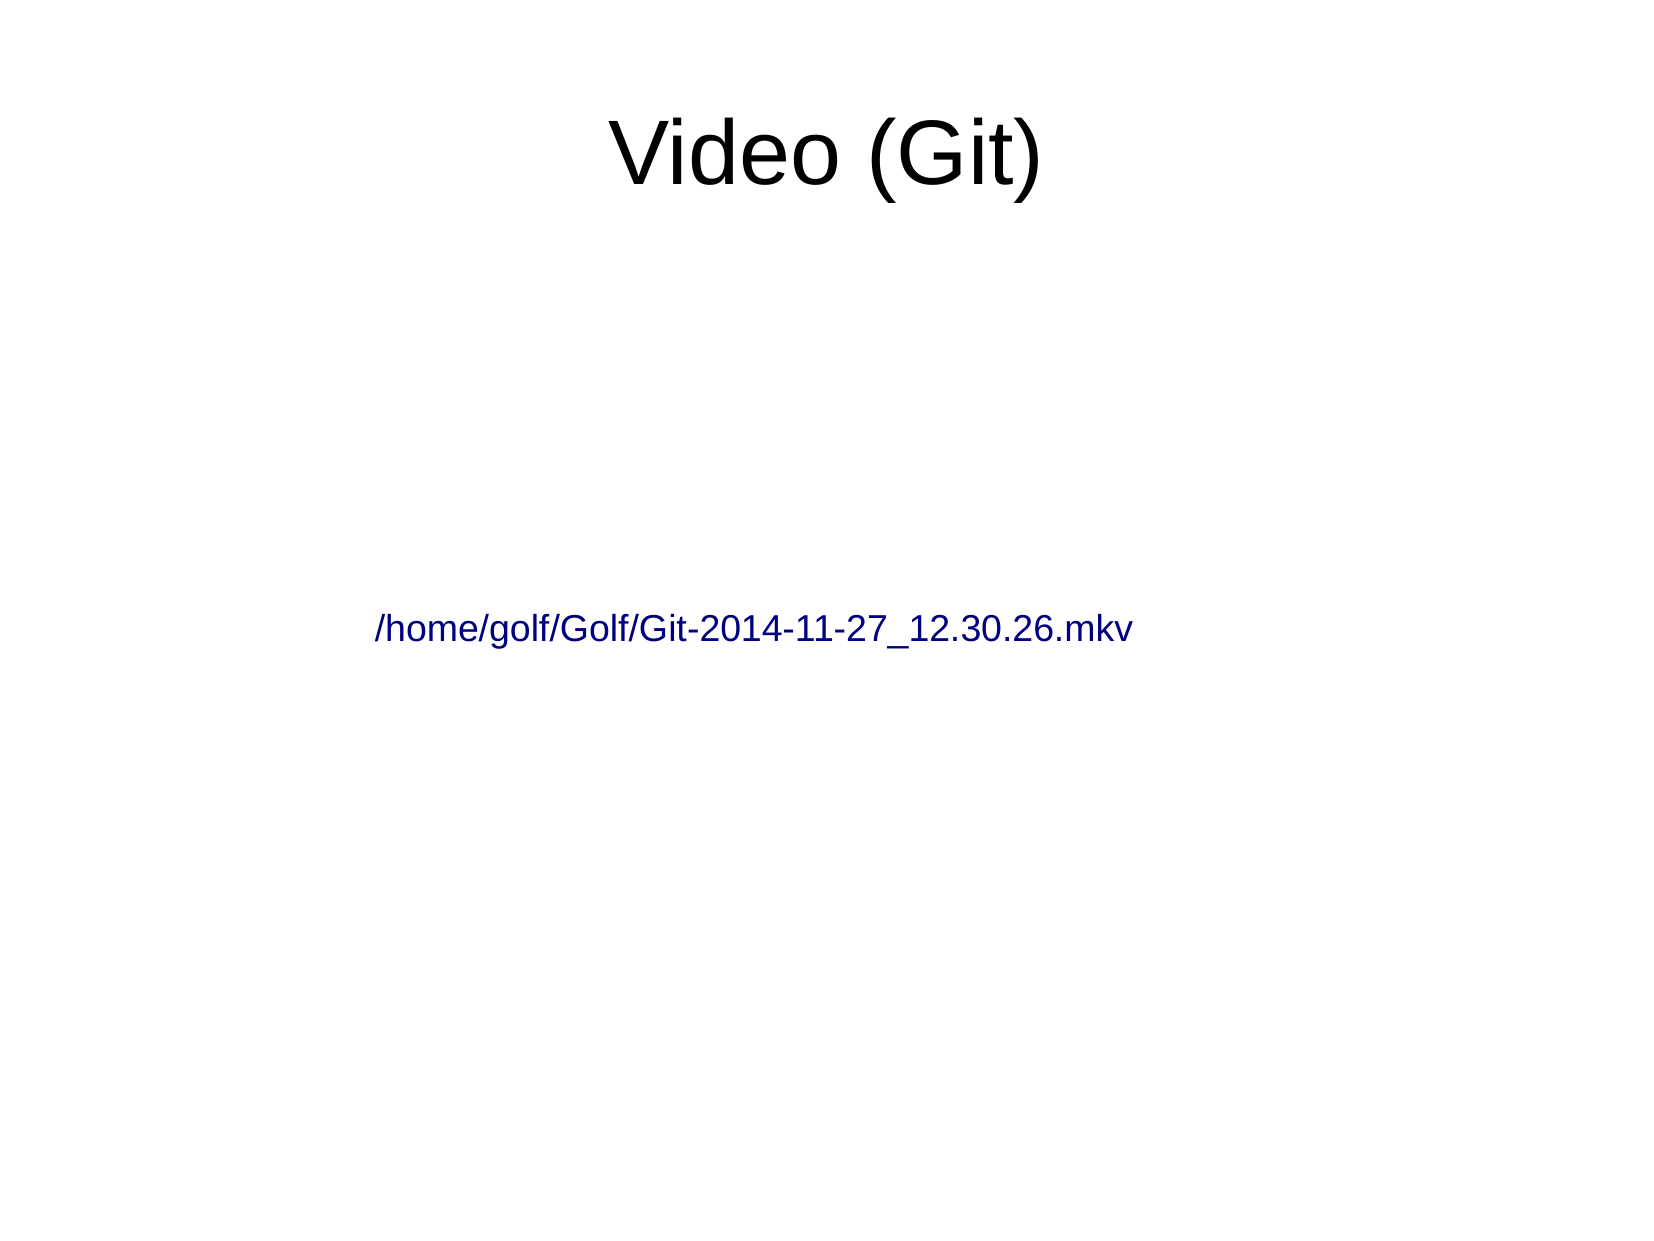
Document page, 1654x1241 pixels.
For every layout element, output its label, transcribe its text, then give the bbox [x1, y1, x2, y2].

subtitle [82, 290, 1571, 1010]
title Video (Git) [82, 49, 1571, 257]
